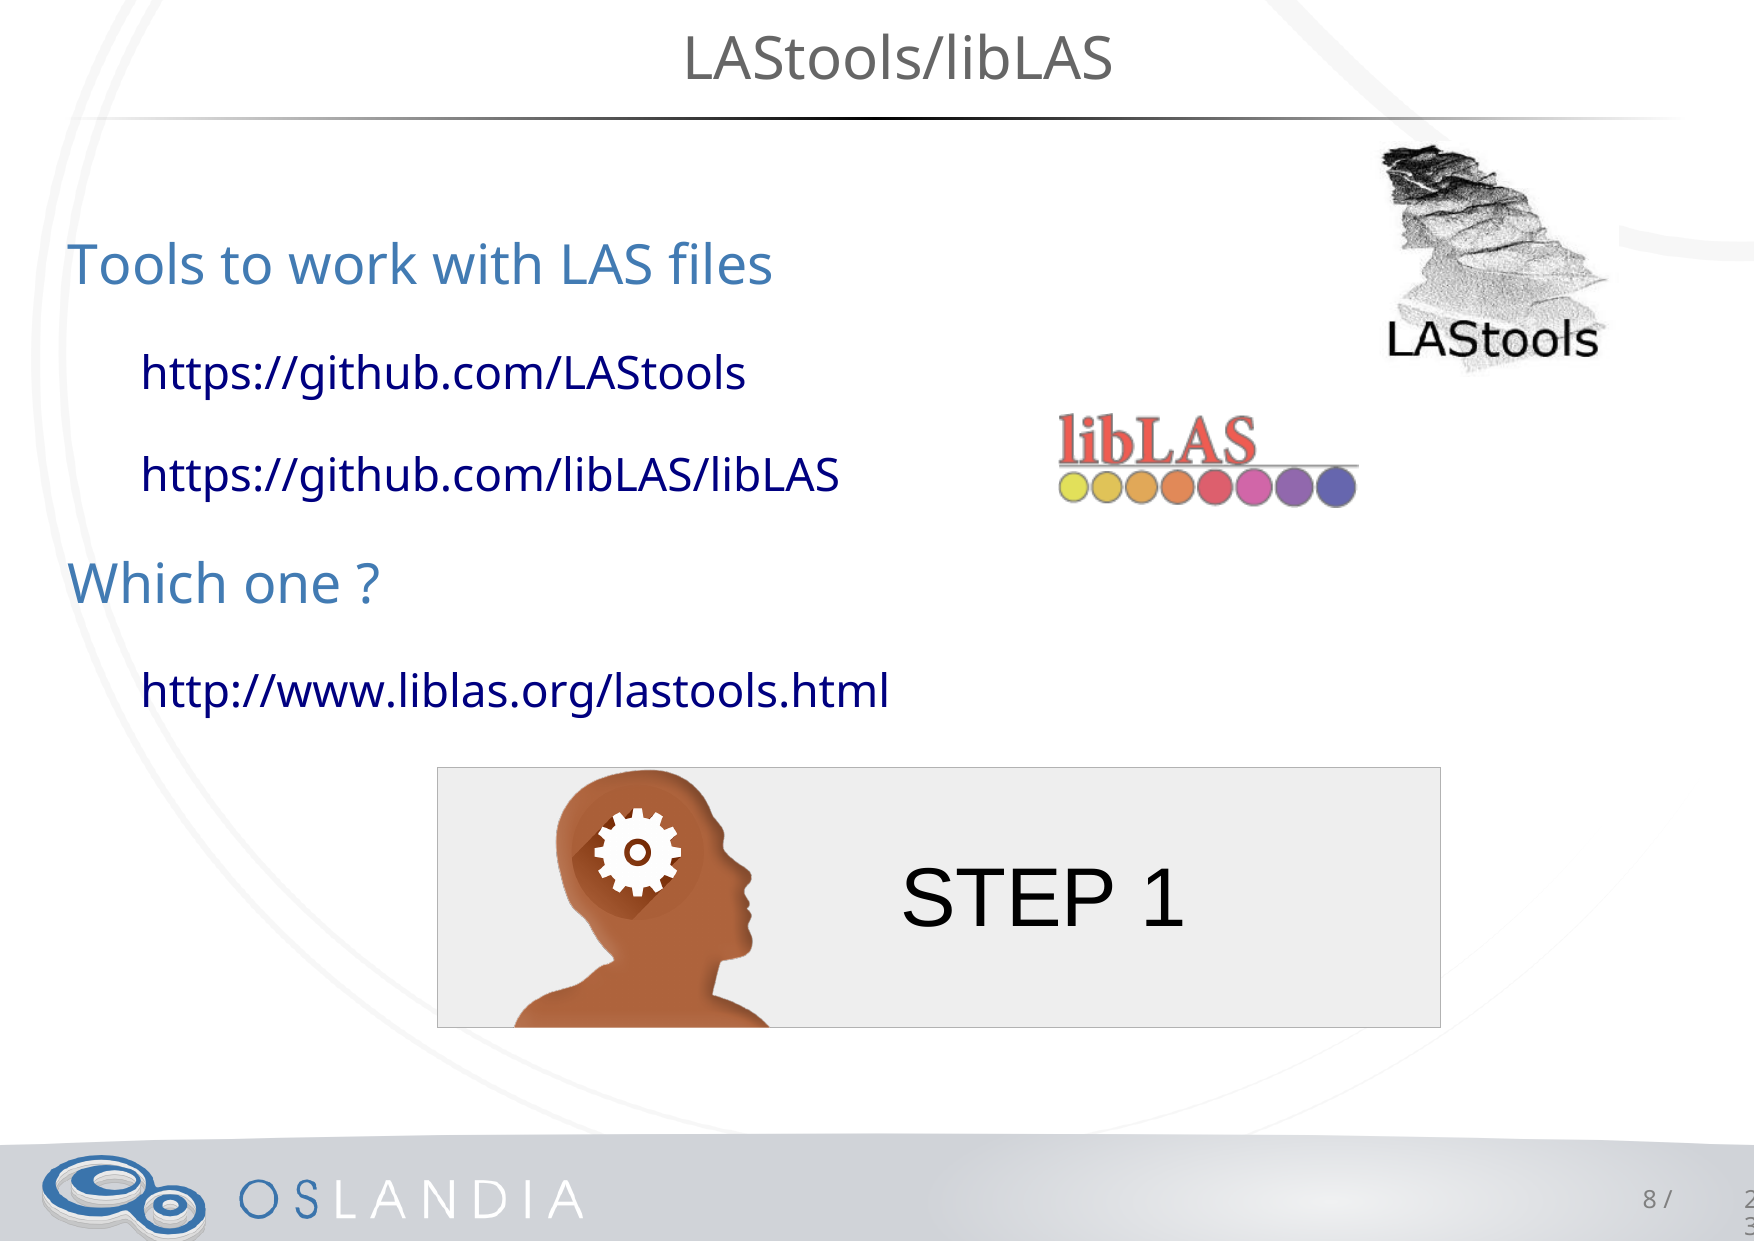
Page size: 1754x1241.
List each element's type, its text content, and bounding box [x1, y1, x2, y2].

title LAStools/libLAS [31, 14, 1754, 98]
list Tools to work with LAS files https://github.com/LAStools https://github.com/libLAS/libLAS Which one ? http://www.liblas.org/lastools.html [37, 225, 1710, 689]
picture [0, 0, 1754, 1241]
text_box STEP 1 [437, 767, 1441, 1028]
